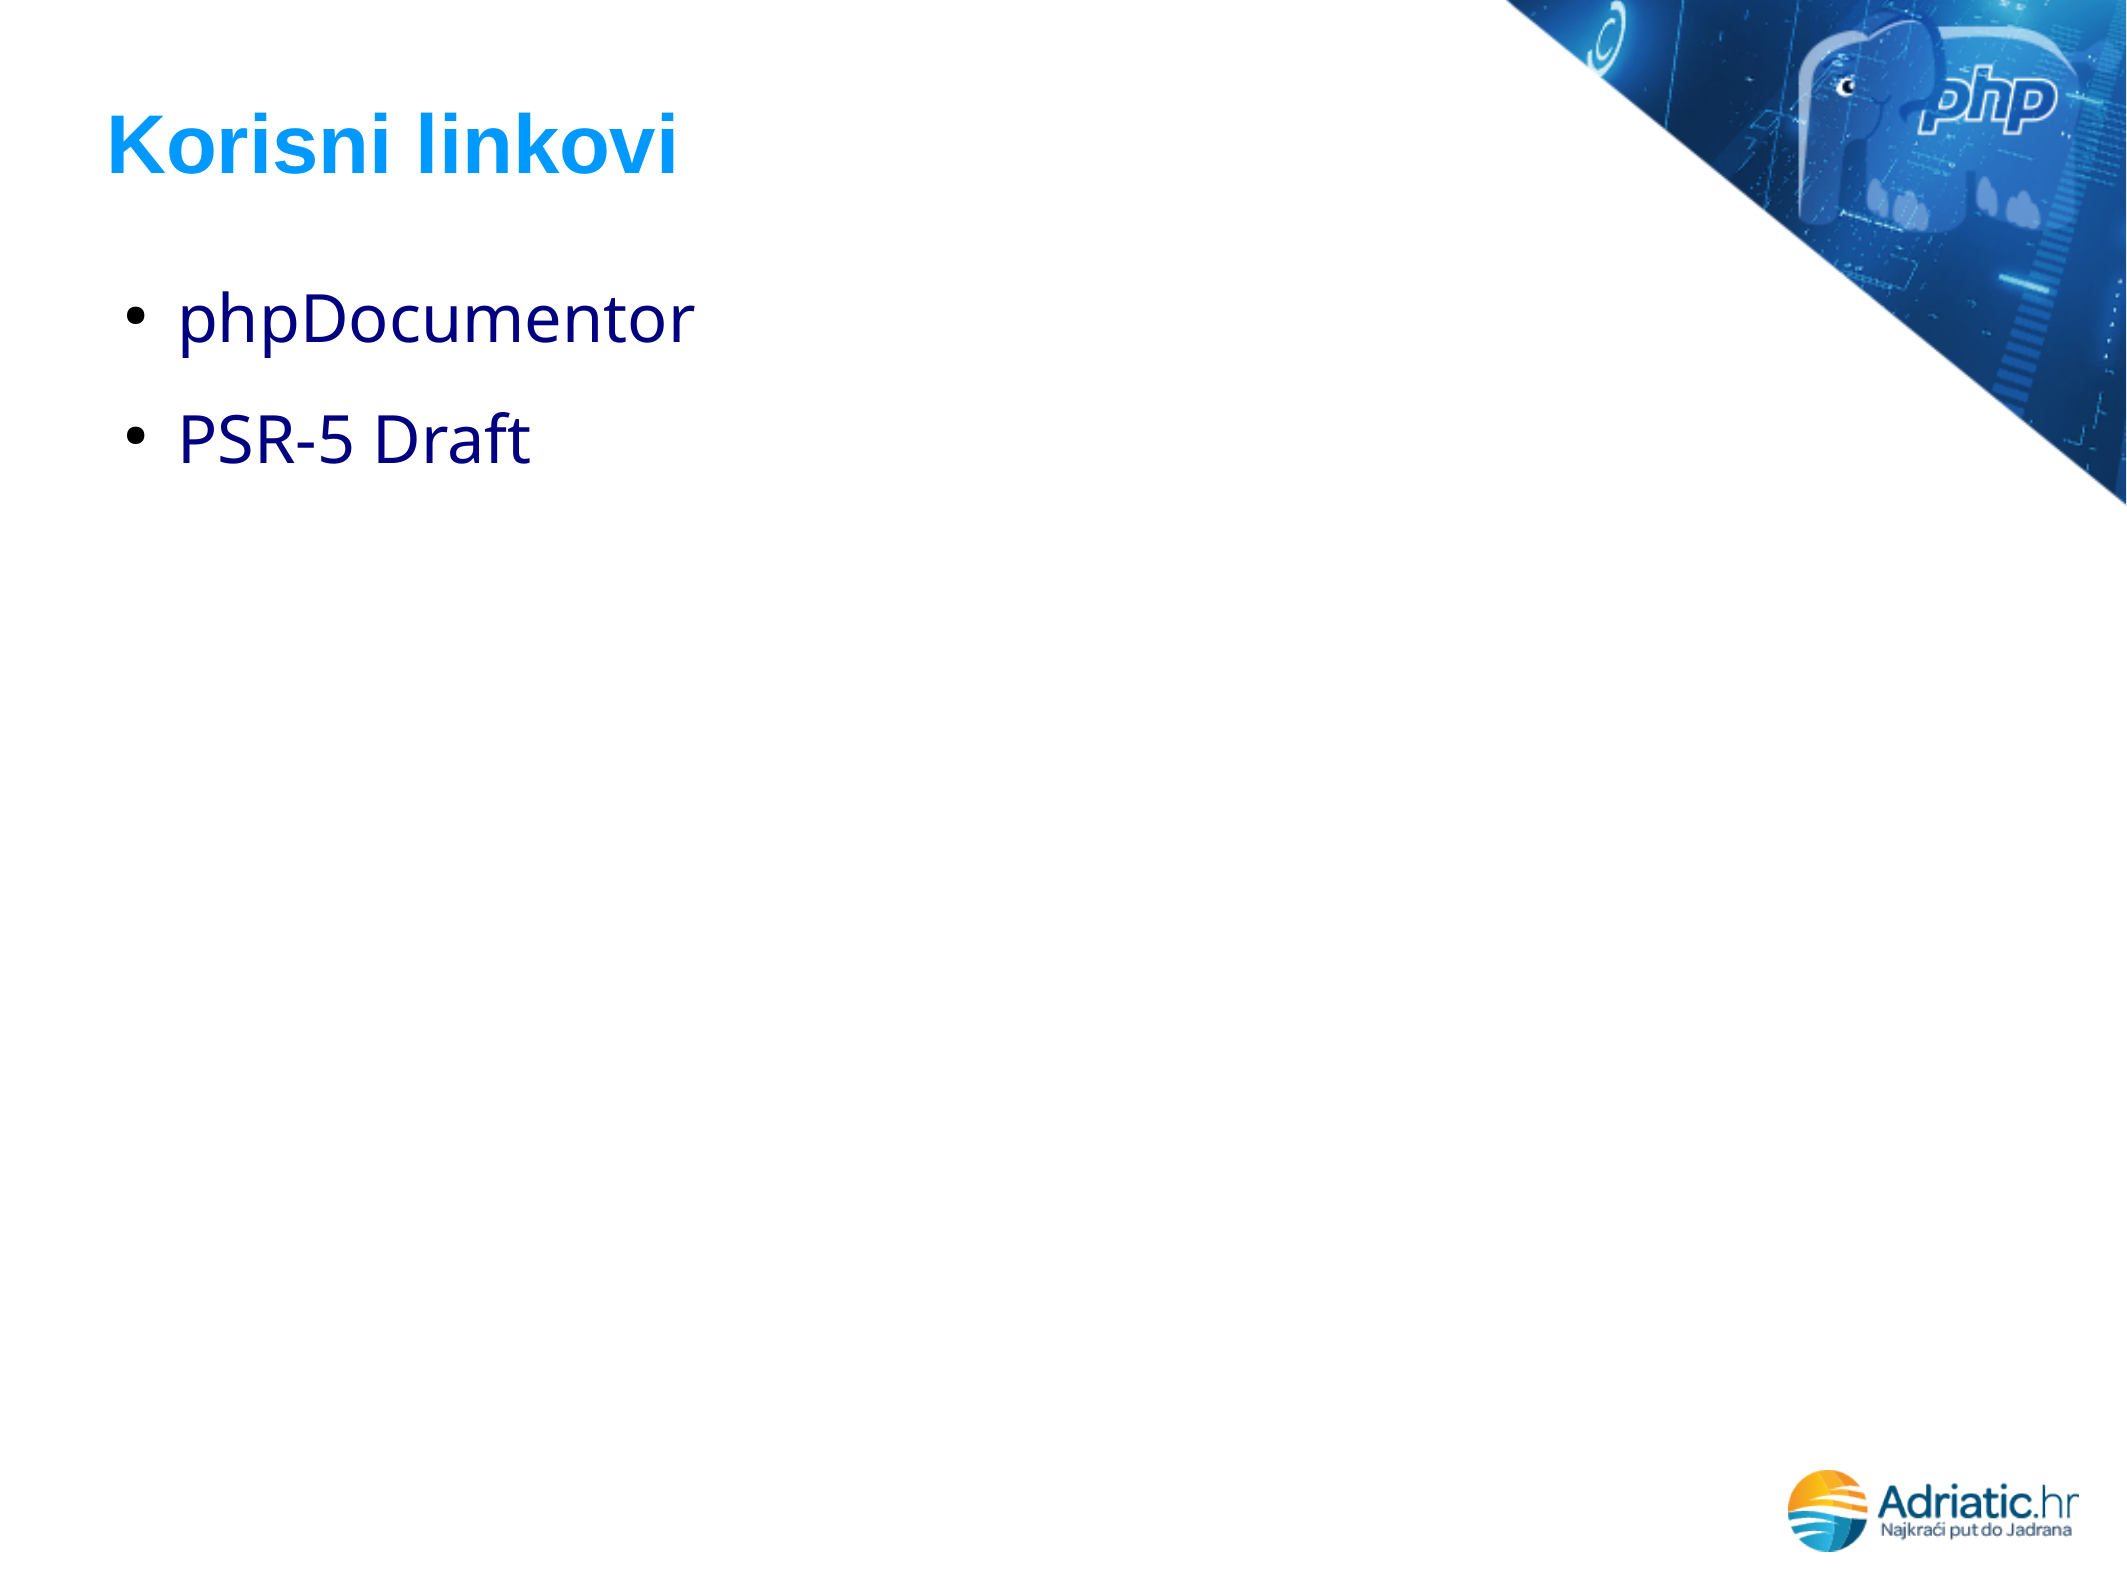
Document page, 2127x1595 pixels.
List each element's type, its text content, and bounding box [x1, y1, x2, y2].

picture [1788, 1470, 2079, 1552]
title Korisni linkovi [106, 70, 1630, 219]
list phpDocumentor PSR-5 Draft [106, 271, 2020, 1453]
picture [1505, 0, 2127, 625]
